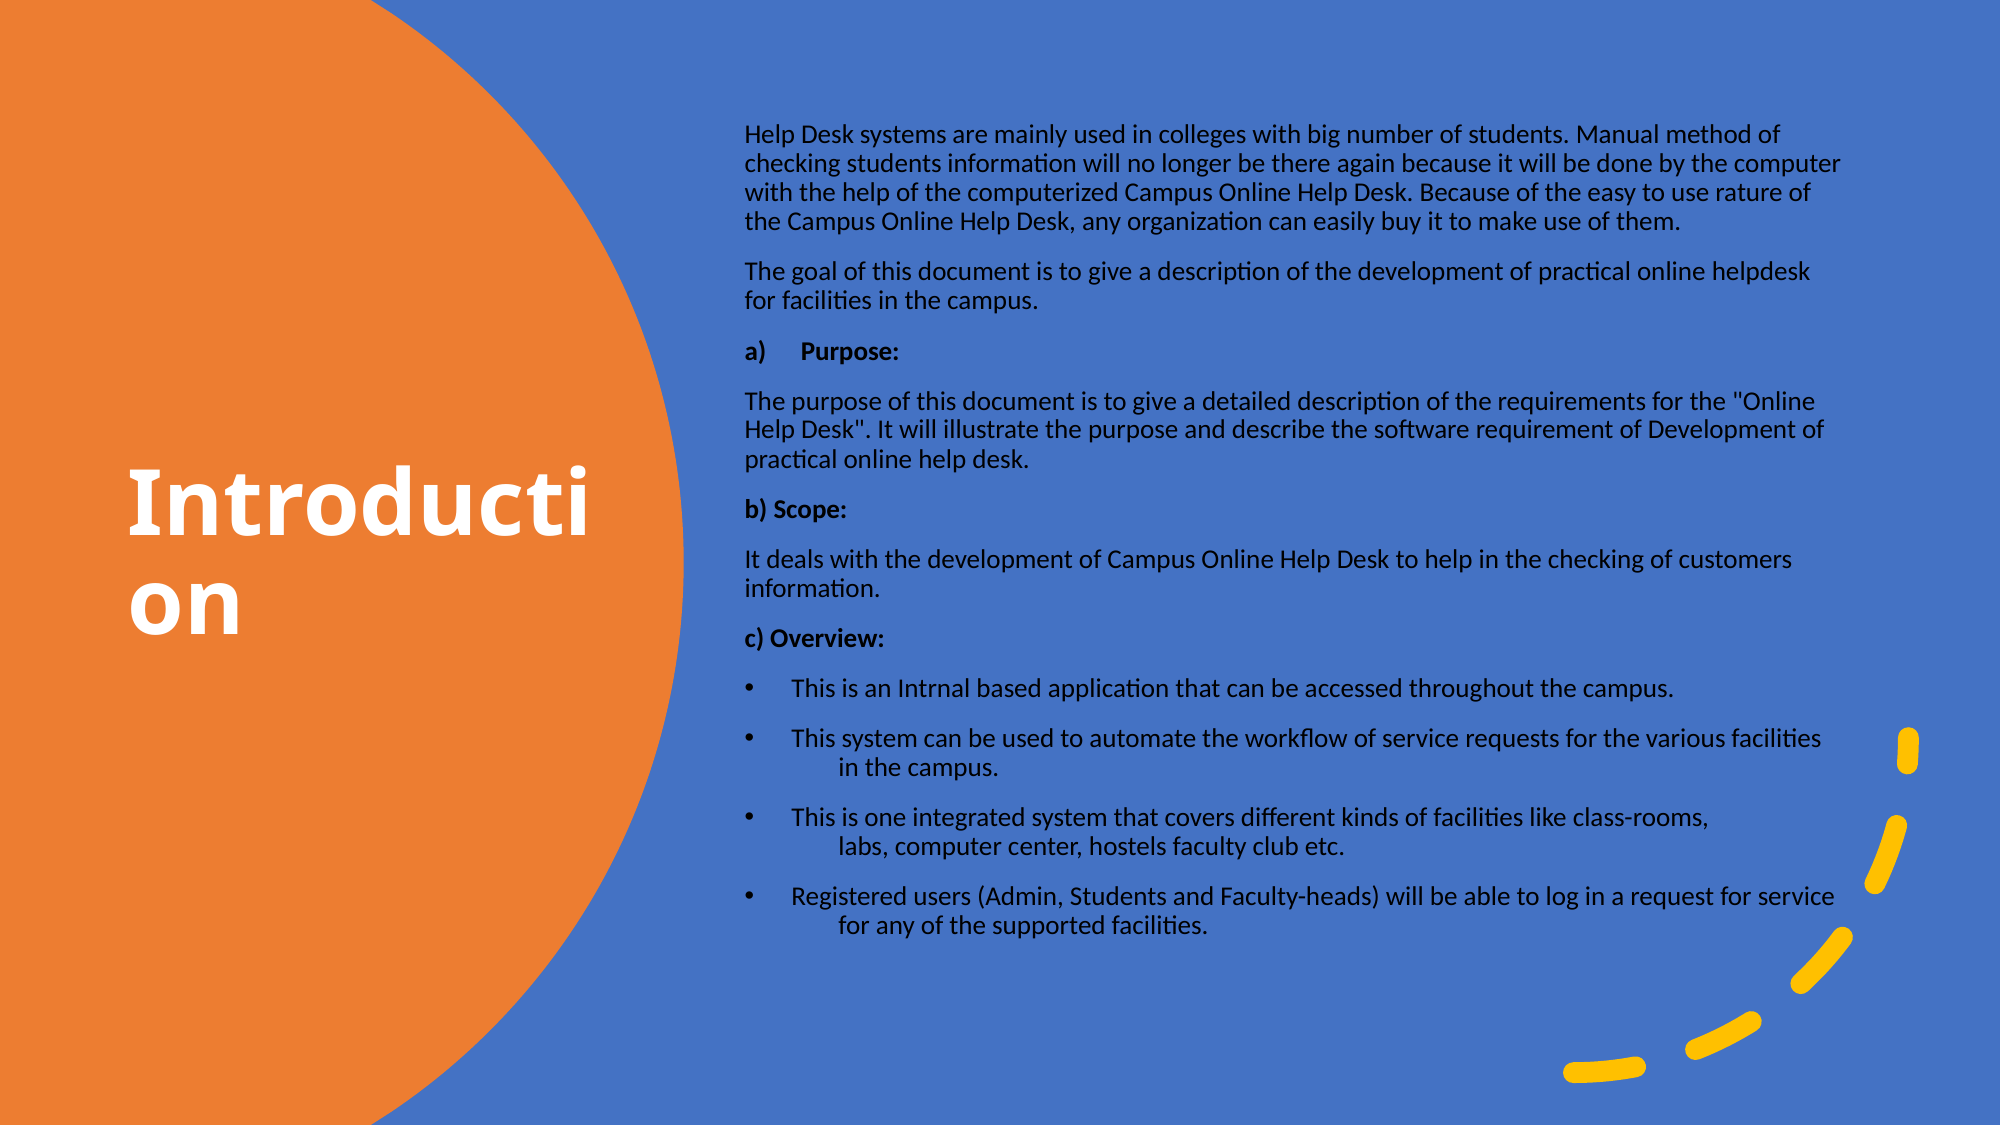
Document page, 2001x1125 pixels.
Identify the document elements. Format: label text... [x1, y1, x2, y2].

text_box [0, 0, 2000, 1125]
title Introduction [112, 189, 638, 922]
list Help Desk systems are mainly used in colleges with big number of students. Manual method of checking students information will no longer be there again because it will be done by the computer with the help of the computerized Campus Online Help Desk. Because of the easy to use rature of the Campus Online Help Desk, any organization can easily buy it to make use of them. The goal of this document is to give a description of the development of practical online helpdesk for facilities in the campus. Purpose: The purpose of this document is to give a detailed description of the requirements for the "Online Help Desk". It will illustrate the purpose and describe the software requirement of Development of practical online help desk. b) Scope: It deals with the development of Campus Online Help Desk to help in the checking of customers information. c) Overview: This is an Intrnal based application that can be accessed throughout the campus. This system can be used to automate the workflow of service requests for the various facilities in the campus. This is one integrated system that covers different kinds of facilities like class-rooms, labs, computer center, hostels faculty club etc. Registered users (Admin, Students and Faculty-heads) will be able to log in a request for service for any of the supported facilities. [729, 97, 1863, 1014]
